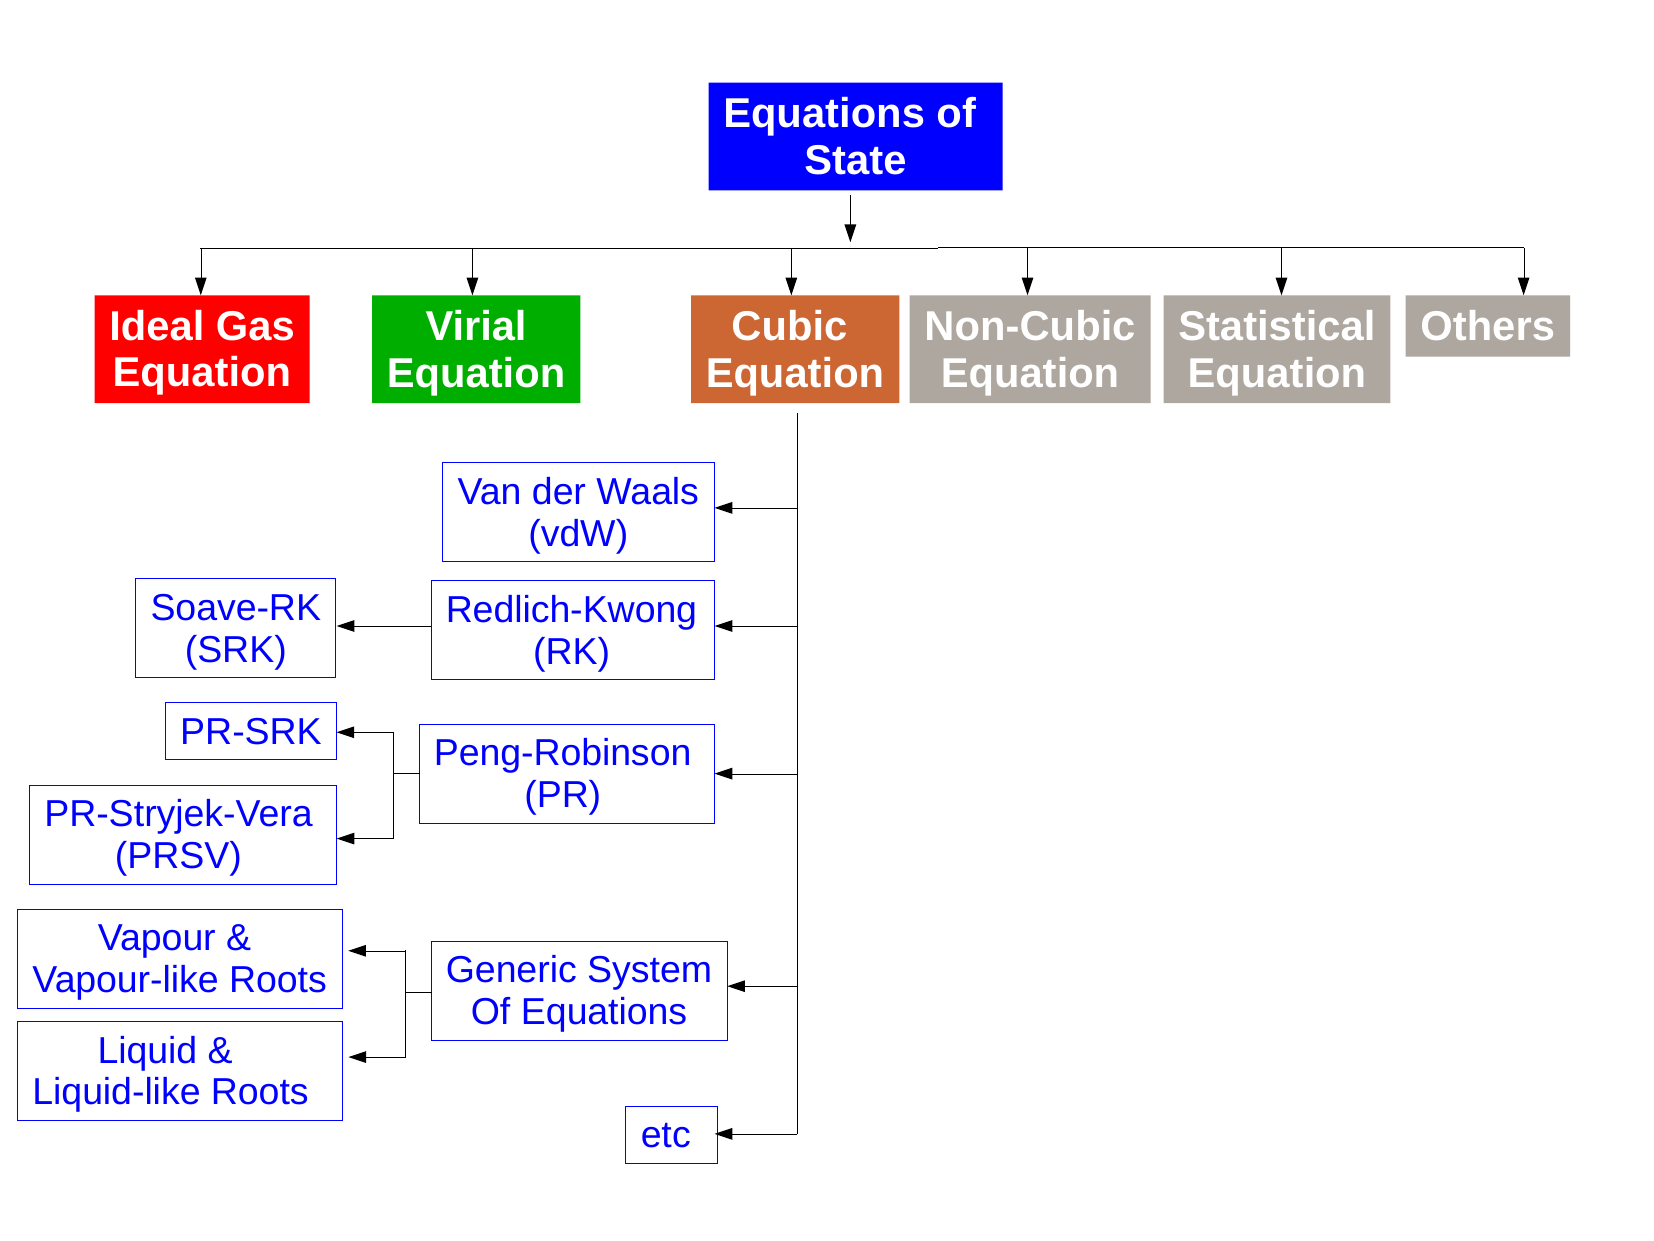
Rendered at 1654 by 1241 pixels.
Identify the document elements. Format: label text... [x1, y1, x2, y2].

text_box Others [1405, 295, 1571, 357]
text_box Non-Cubic Equation [909, 295, 1151, 404]
text_box Equations of State [708, 82, 1003, 191]
text_box etc [625, 1106, 718, 1164]
text_box Peng-Robinson (PR) [419, 724, 715, 824]
text_box Van der Waals (vdW) [442, 462, 715, 562]
text_box PR-SRK [165, 702, 337, 760]
text_box PR-Stryjek-Vera (PRSV) [29, 785, 337, 885]
text_box Cubic Equation [691, 295, 900, 404]
text_box Soave-RK (SRK) [135, 578, 336, 678]
text_box Virial Equation [372, 295, 581, 404]
text_box Ideal Gas Equation [94, 295, 310, 404]
text_box Generic System Of Equations [431, 941, 728, 1041]
text_box Vapour & Vapour-like Roots [17, 909, 343, 1009]
text_box Statistical Equation [1163, 295, 1391, 404]
text_box Redlich-Kwong (RK) [431, 580, 715, 680]
text_box Liquid & Liquid-like Roots [17, 1021, 343, 1121]
